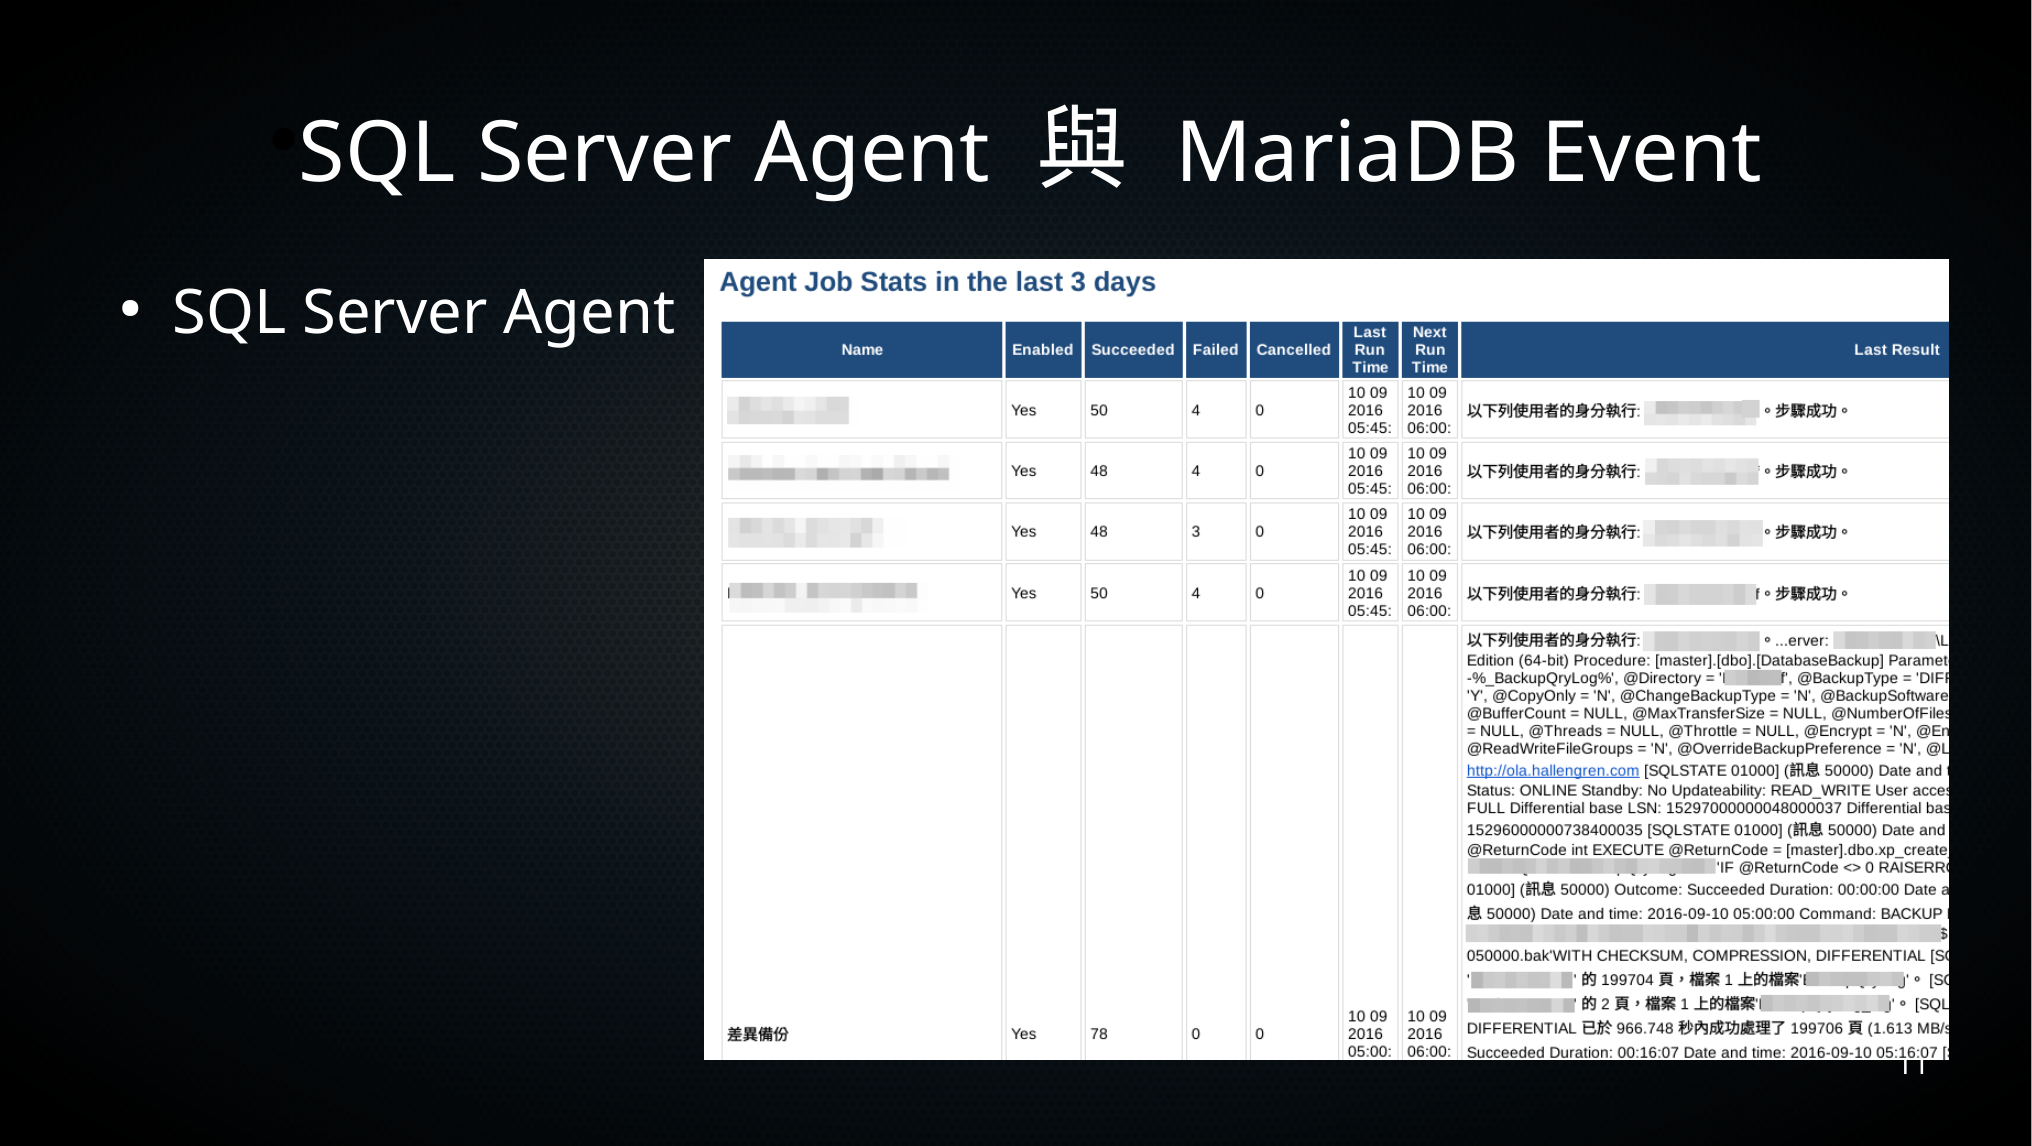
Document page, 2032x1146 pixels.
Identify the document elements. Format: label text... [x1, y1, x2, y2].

picture [0, 0, 2032, 1146]
title SQL Server Agent 與 MariaDB Event [101, 45, 1930, 237]
list SQL Server Agent [101, 268, 704, 933]
